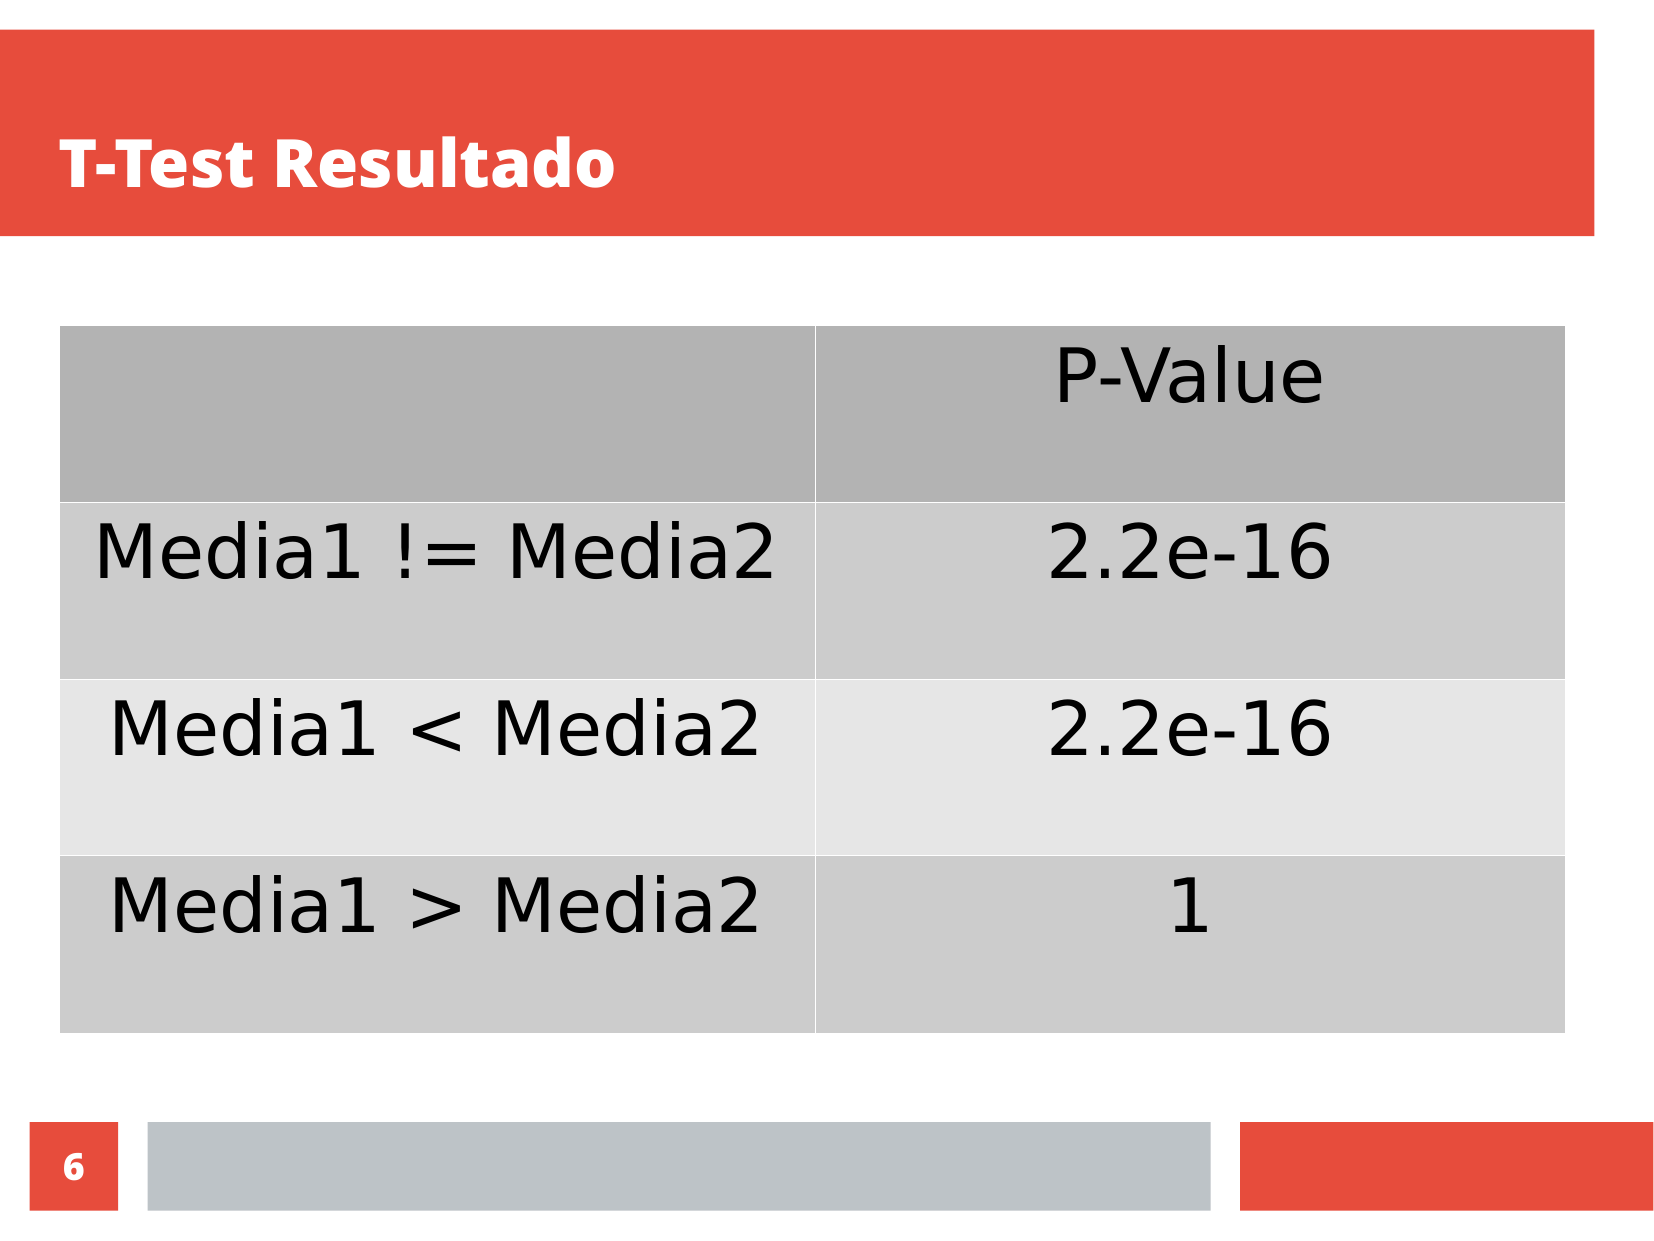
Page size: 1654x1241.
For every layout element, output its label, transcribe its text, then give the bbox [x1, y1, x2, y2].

title T-Test Resultado [59, 59, 1595, 207]
table_cell Media1 < Media2 [60, 680, 815, 855]
table_cell 2.2e-16 [816, 503, 1565, 679]
table_cell Media1 != Media2 [60, 503, 815, 679]
table_cell 1 [816, 856, 1565, 1033]
table_header P-Value [816, 326, 1565, 502]
table_cell 2.2e-16 [816, 680, 1565, 855]
table_cell Media1 > Media2 [60, 856, 815, 1033]
table_header [60, 326, 815, 502]
